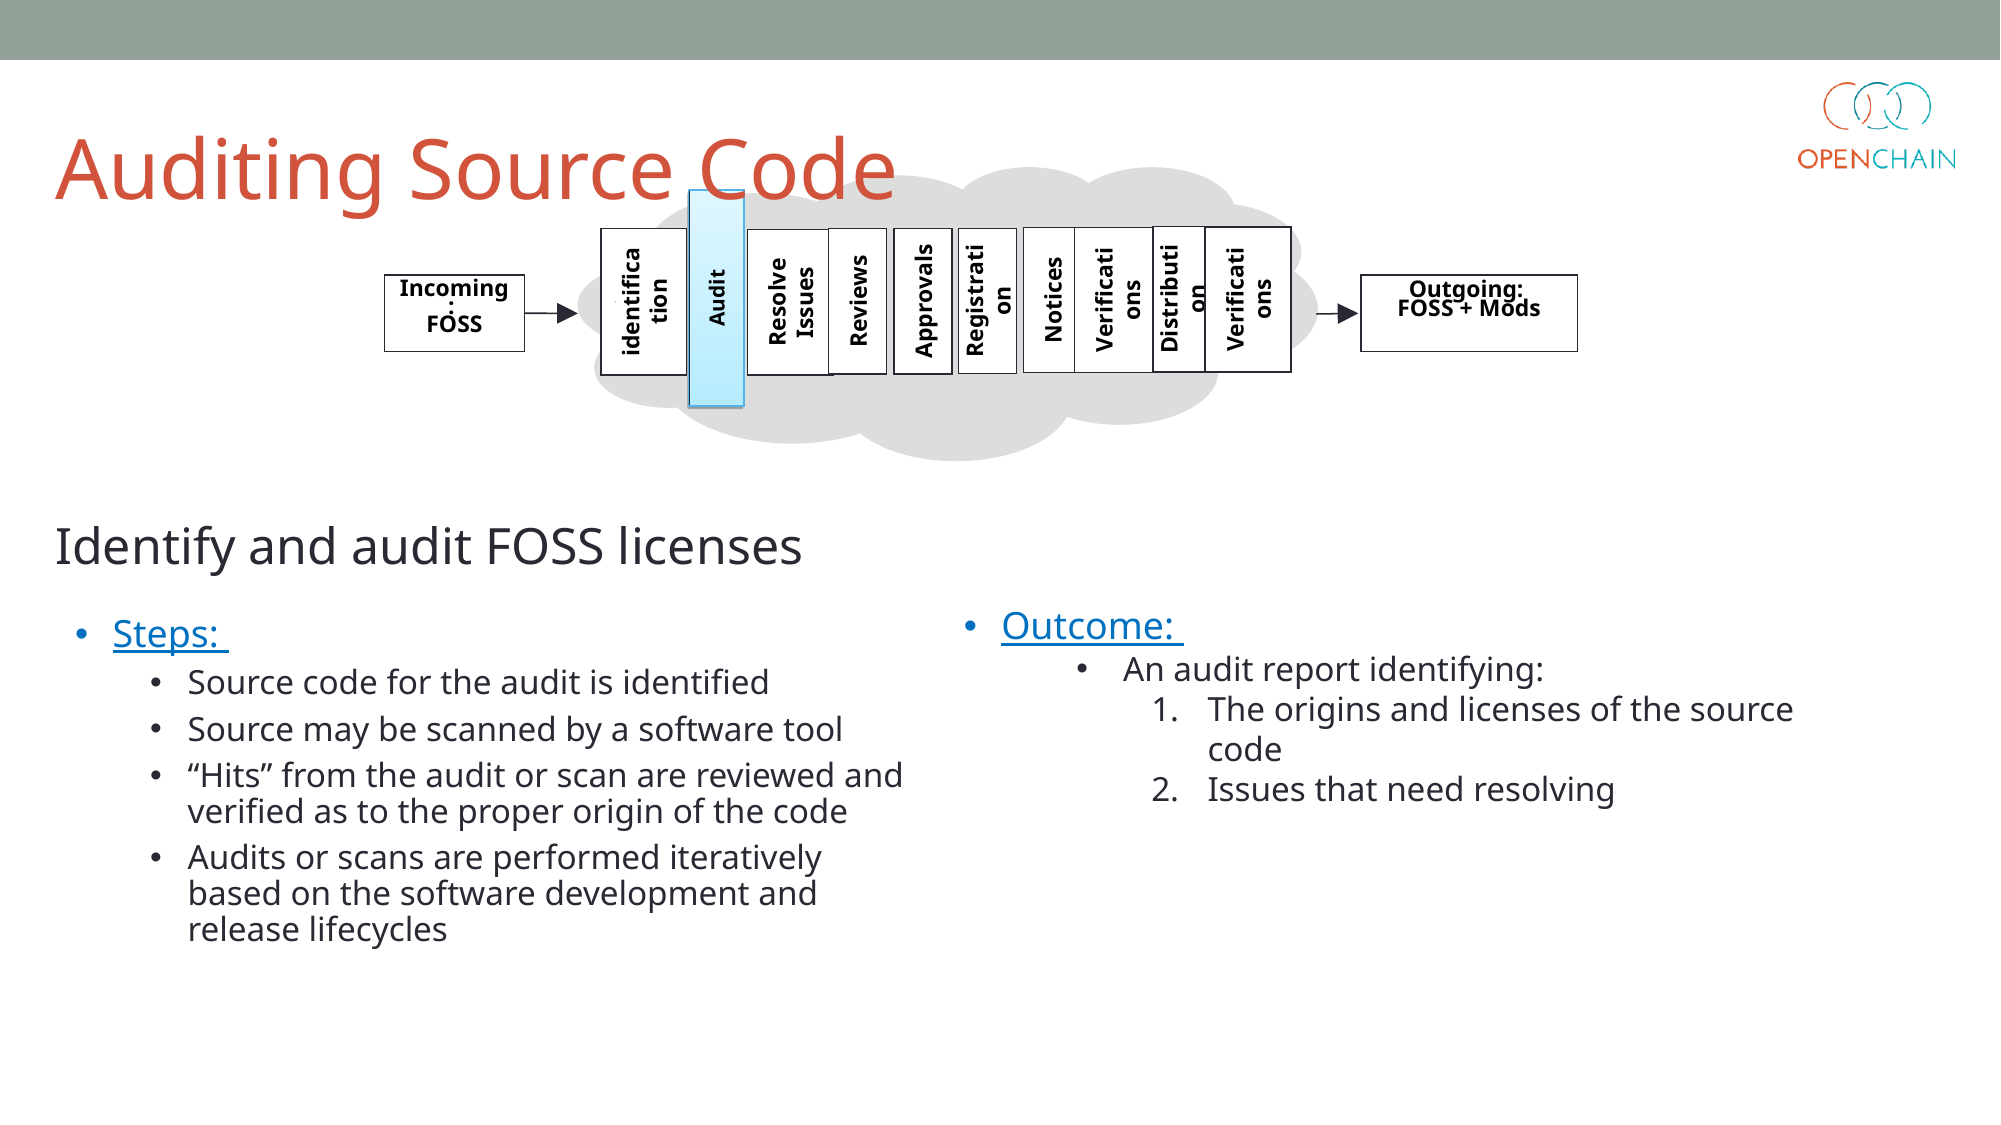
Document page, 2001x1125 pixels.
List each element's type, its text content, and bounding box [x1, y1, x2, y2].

text_box Reviews [828, 247, 887, 374]
text_box [577, 275, 601, 335]
text_box Approvals [893, 247, 952, 374]
text_box Outgoing: FOSS + Mods [1360, 274, 1578, 352]
text_box Auditing Source Code [40, 84, 1841, 247]
text_box Resolve Issues [747, 247, 834, 376]
text_box Steps: Source code for the audit is identified Source may be scanned by a software tool “Hits” from the audit or scan are reviewed and verified as to the proper origin of the code Audits or scans are performed iteratively based on the software development and release lifecycles [60, 607, 932, 1038]
text_box Verifications [1205, 247, 1291, 373]
text_box Audit [688, 247, 744, 407]
text_box Identify and audit FOSS licenses [40, 507, 1215, 583]
text_box [1291, 247, 1318, 350]
picture [1798, 82, 1955, 169]
text_box Incoming: FOSS [384, 274, 525, 352]
text_box Verifications [1074, 247, 1161, 373]
text_box identification [601, 247, 687, 376]
text_box Distribution [1153, 247, 1205, 372]
text_box Outcome: An audit report identifying: The origins and licenses of the source code Issues that need resolving [948, 600, 1898, 978]
text_box [594, 247, 1219, 462]
text_box Registration [958, 247, 1017, 374]
text_box Notices [1023, 247, 1074, 373]
